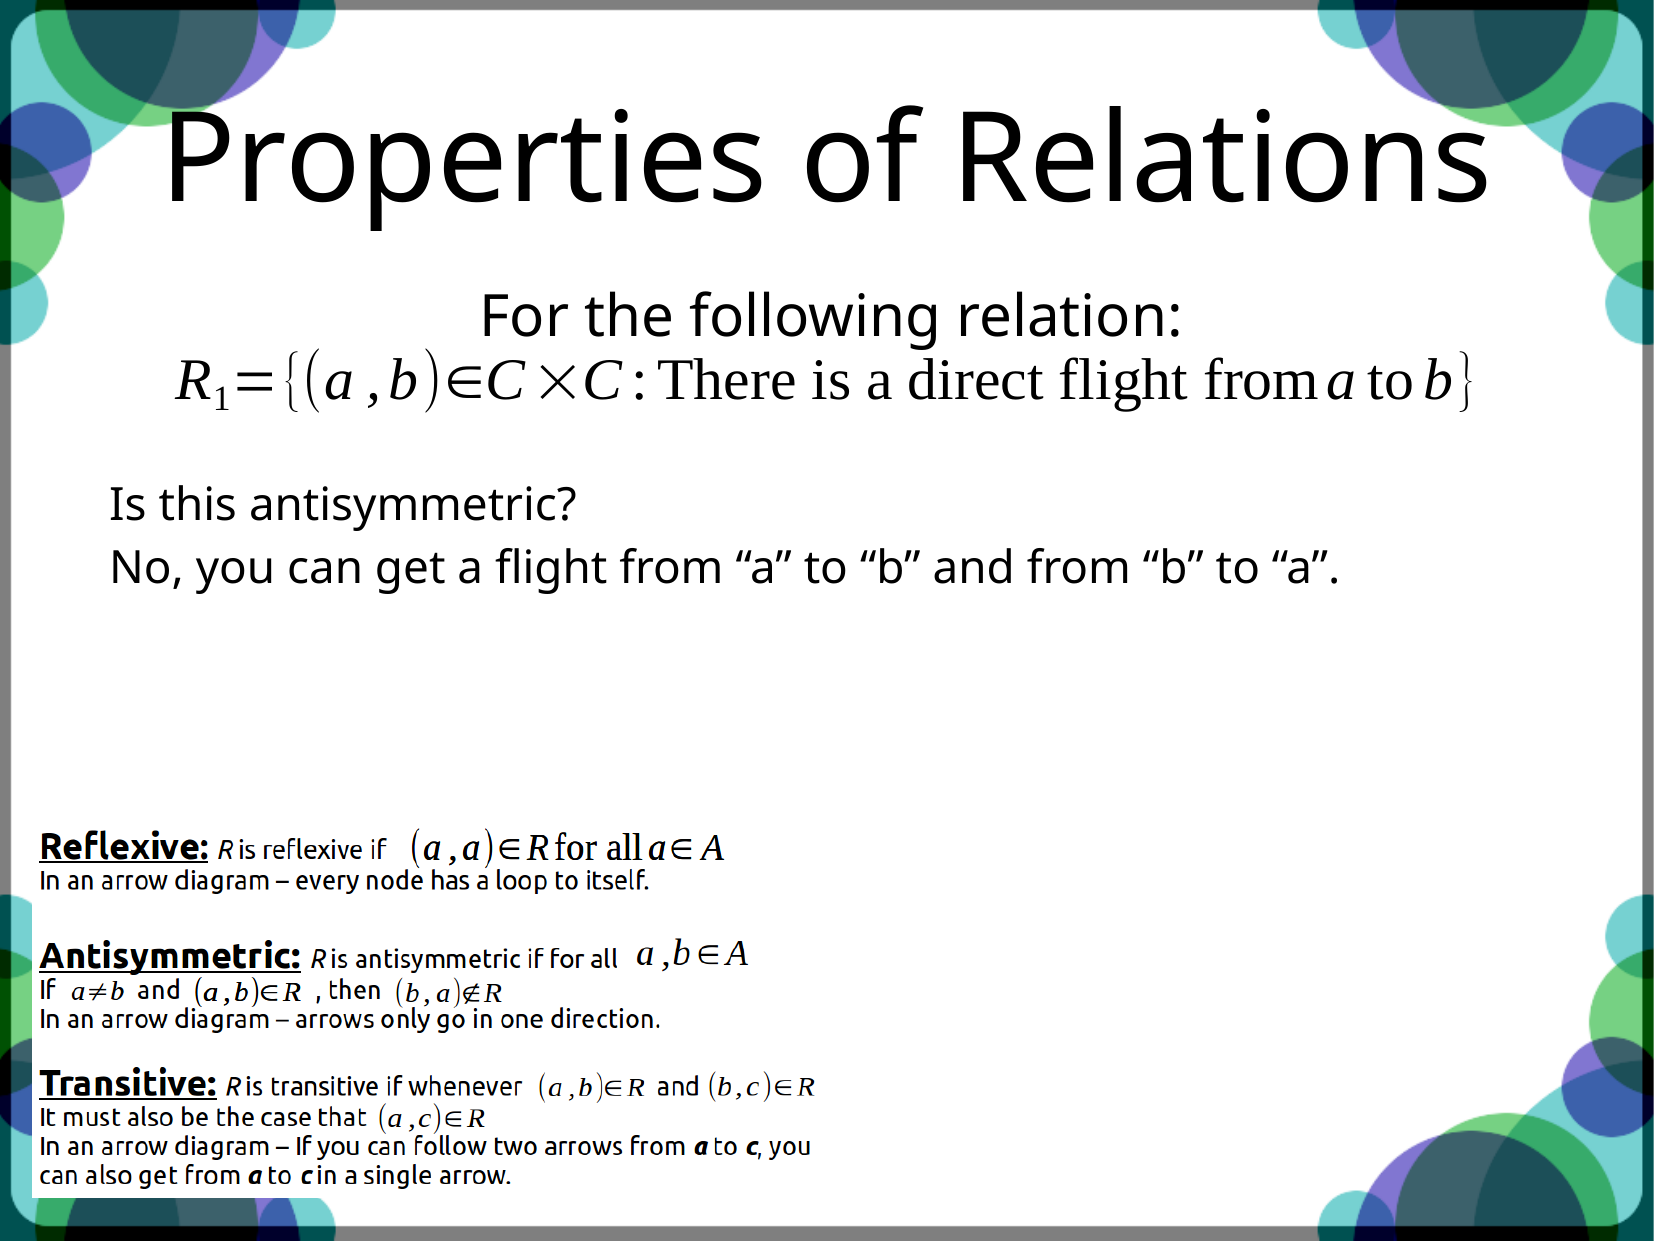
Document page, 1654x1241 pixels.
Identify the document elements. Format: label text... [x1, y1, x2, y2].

text_box Is this antisymmetric? No, you can get a flight from “a” to “b” and from “b” to “a”. [94, 464, 1563, 726]
picture [0, 0, 1654, 1241]
text_box For the following relation: [173, 274, 1489, 344]
chart [156, 344, 1495, 421]
title Properties of Relations [82, 49, 1571, 257]
